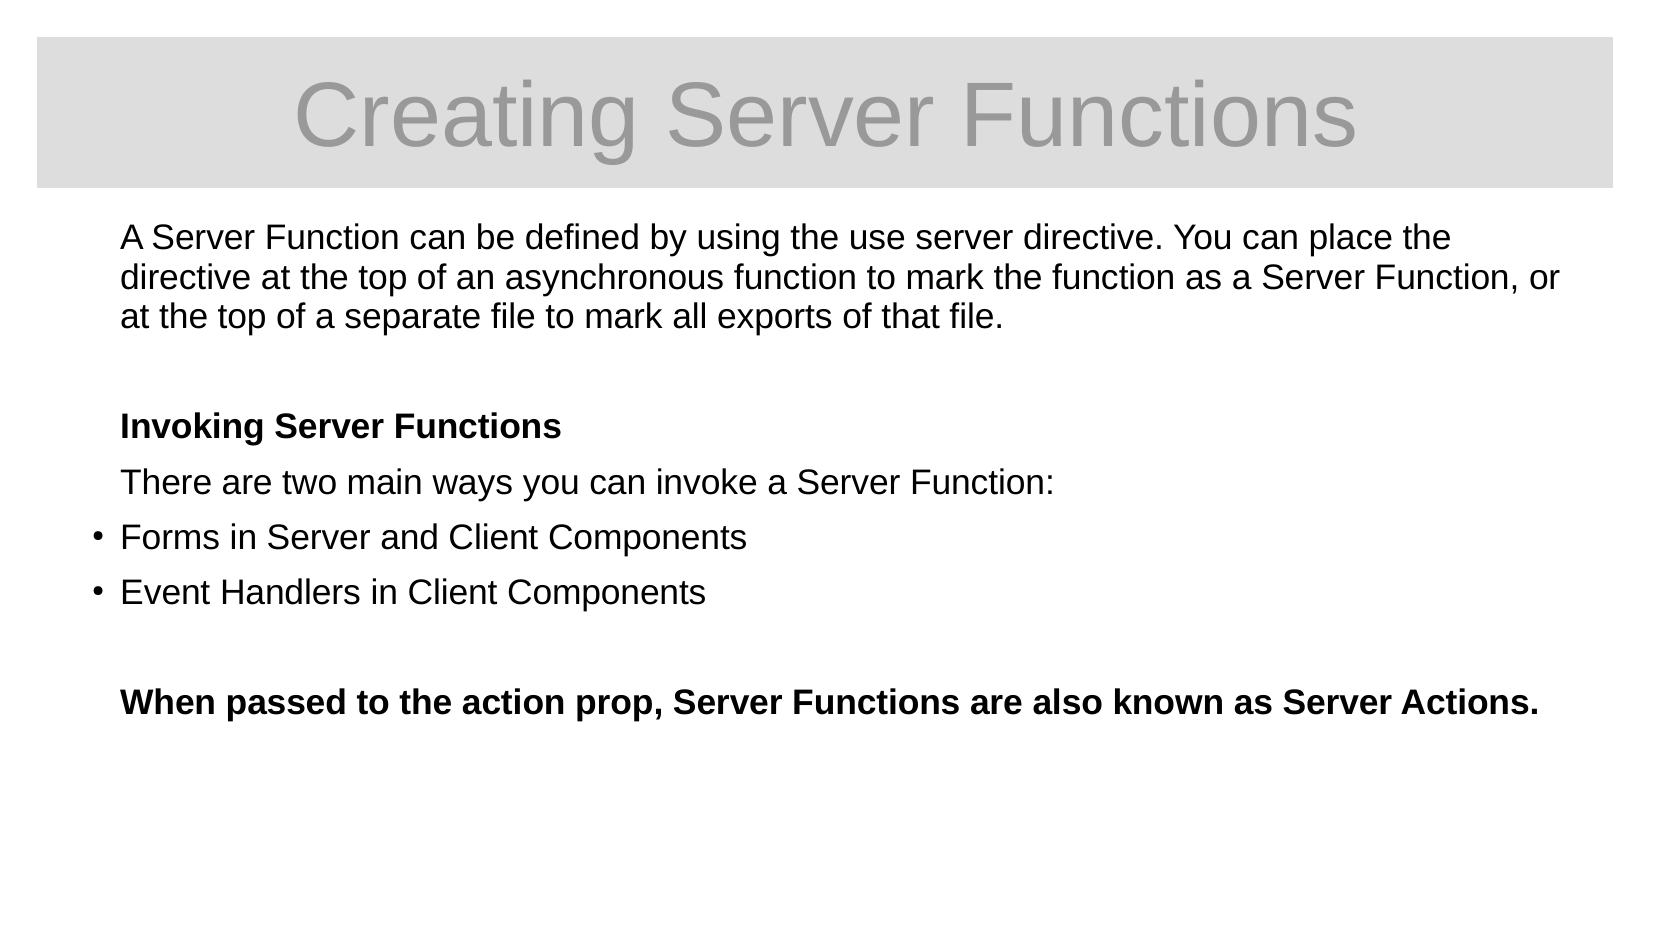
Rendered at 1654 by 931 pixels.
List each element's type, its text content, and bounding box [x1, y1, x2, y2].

text_box [1571, 37, 1613, 188]
title Creating Server Functions [82, 37, 1571, 193]
text_box [37, 37, 82, 188]
list A Server Function can be defined by using the use server directive. You can place the directive at the top of an asynchronous function to mark the function as a Server Function, or at the top of a separate file to mark all exports of that file. Invoking Server Functions There are two main ways you can invoke a Server Function: Forms in Server and Client Components Event Handlers in Client Components When passed to the action prop, Server Functions are also known as Server Actions. [82, 217, 1571, 758]
